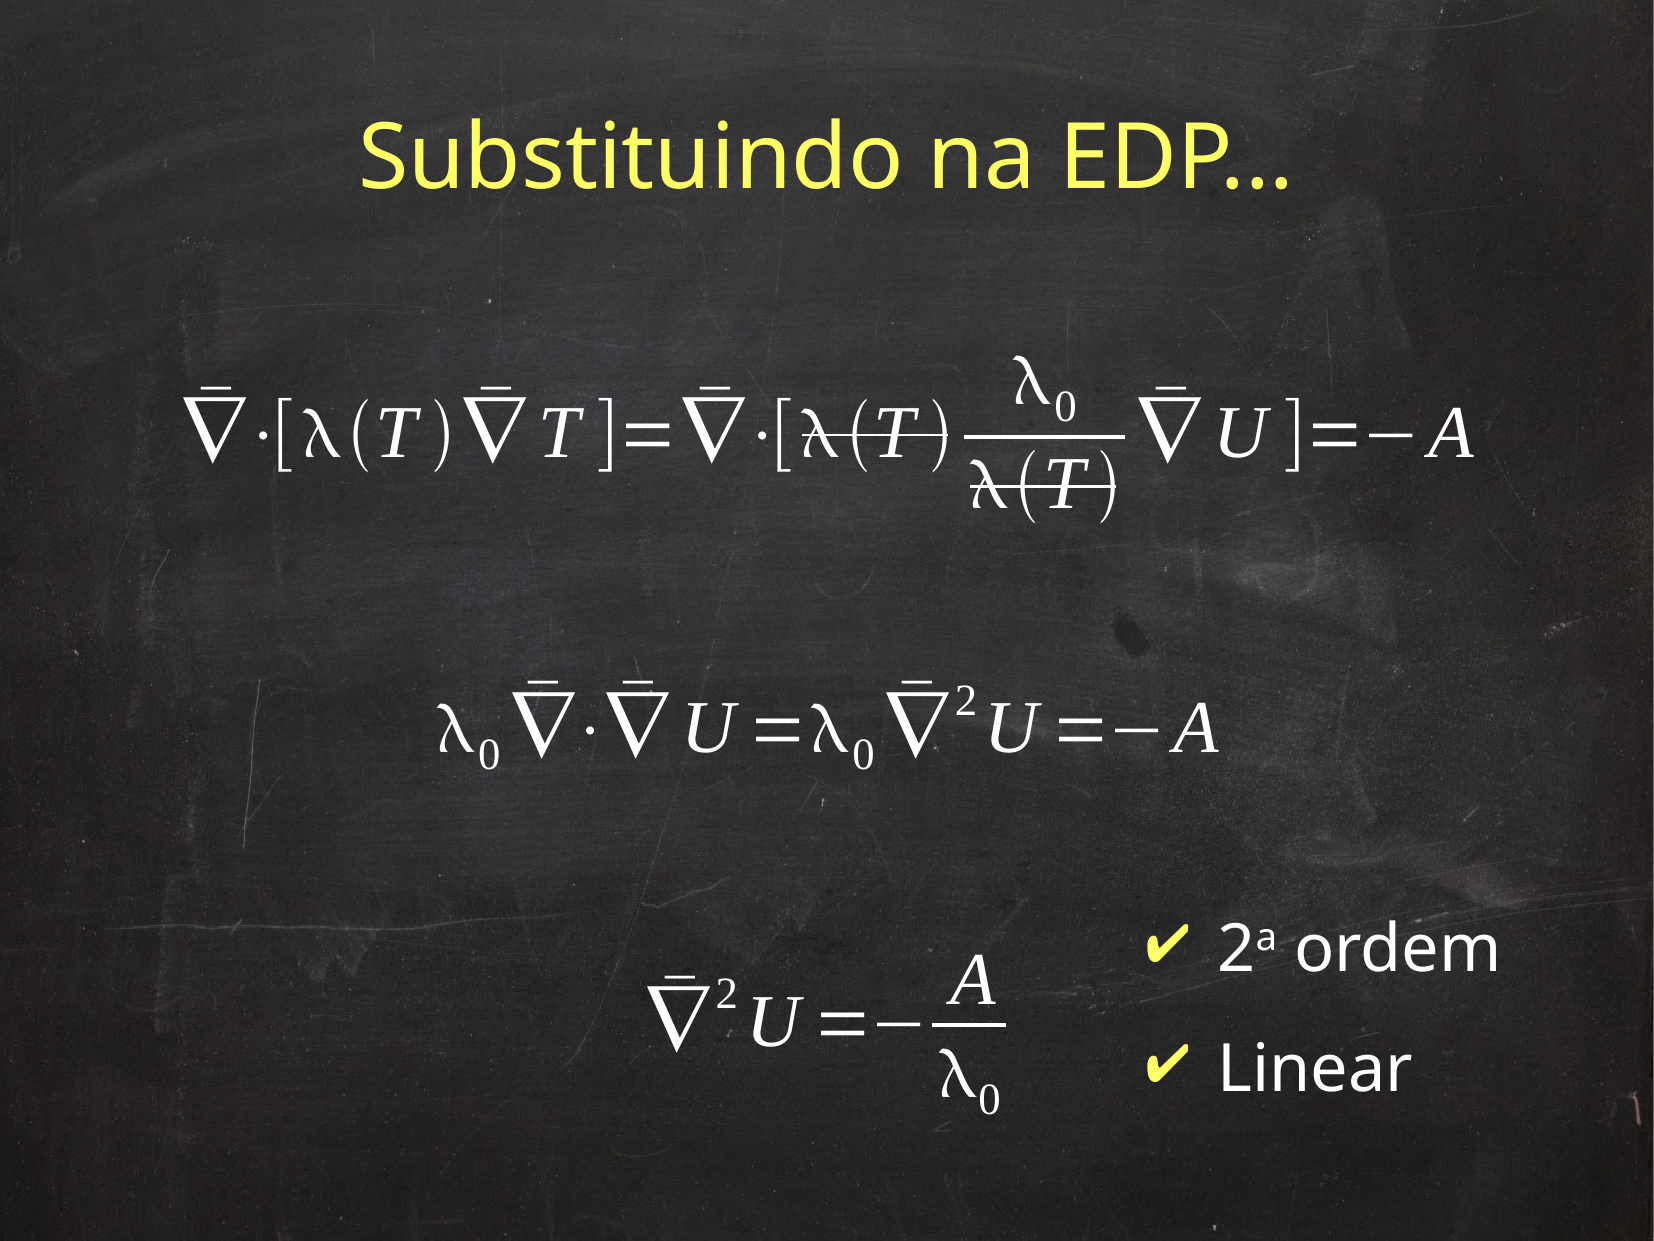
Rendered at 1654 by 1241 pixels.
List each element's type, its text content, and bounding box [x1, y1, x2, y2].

chart [637, 937, 1016, 1125]
chart [174, 337, 1480, 528]
list 2a ordem Linear [1129, 900, 1576, 1126]
chart [428, 675, 1226, 780]
title Substituindo na EDP... [82, 49, 1571, 257]
picture [0, 0, 1654, 1241]
